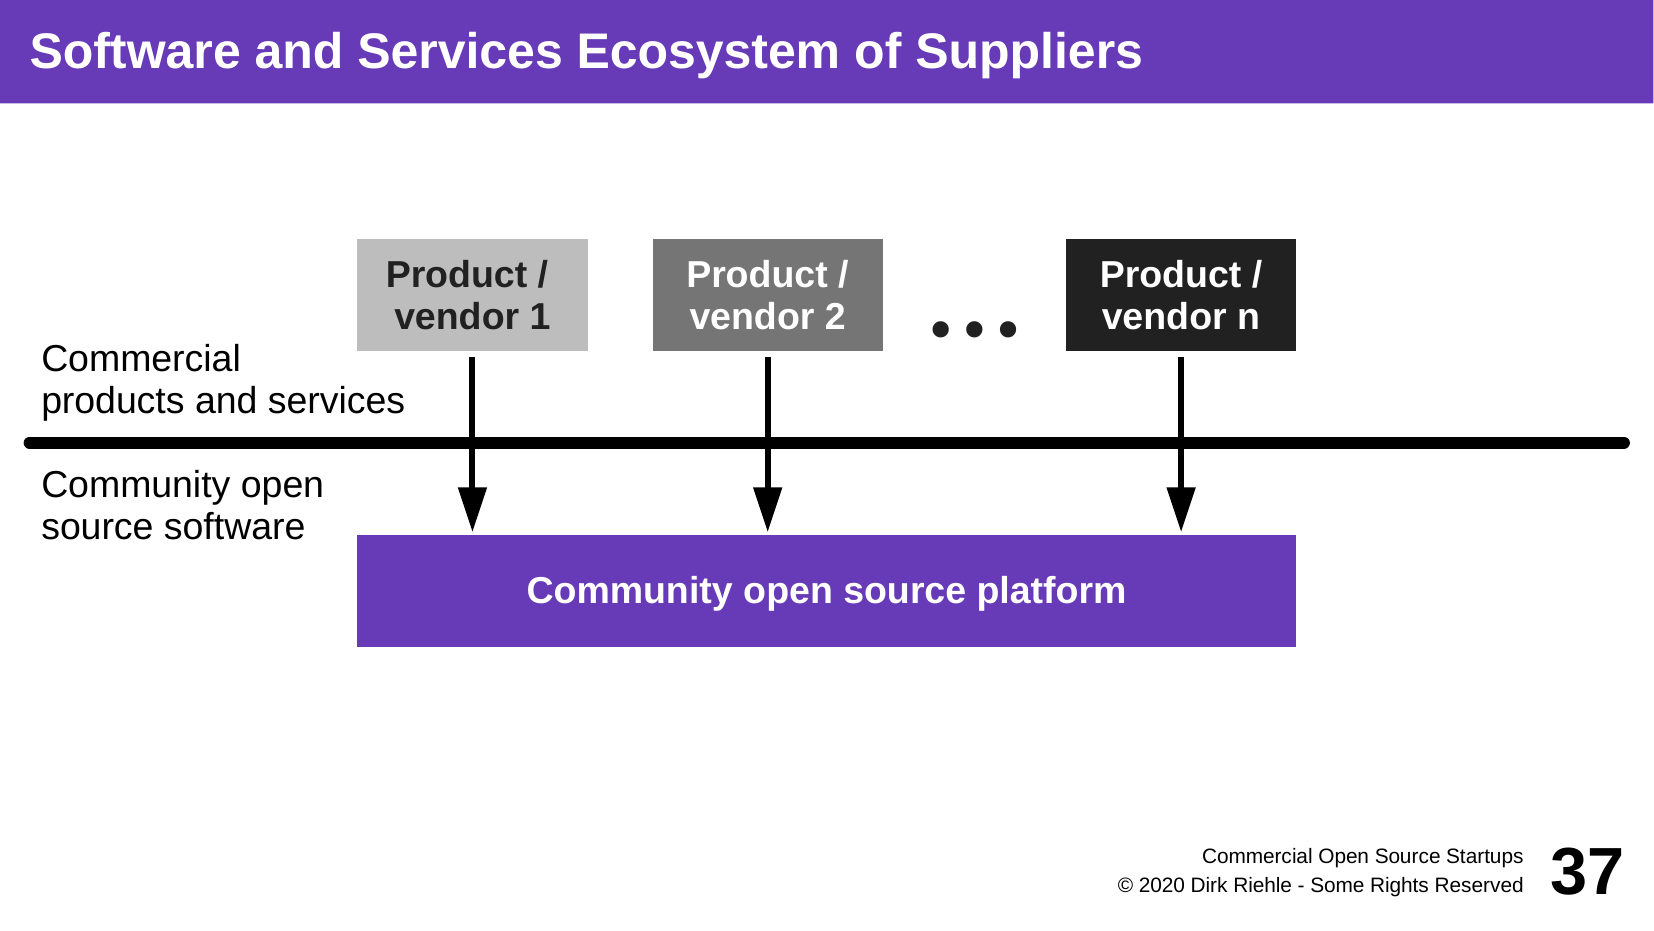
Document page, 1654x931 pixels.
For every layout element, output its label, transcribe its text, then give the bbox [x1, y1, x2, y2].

text_box Product / vendor 1 [354, 236, 591, 355]
text_box Community open source platform [354, 531, 1300, 650]
text_box Product / vendor n [1062, 236, 1300, 355]
title Software and Services Ecosystem of Suppliers [0, 0, 1654, 104]
text_box Product / vendor 2 [649, 236, 886, 355]
text_box … [885, 236, 1063, 370]
